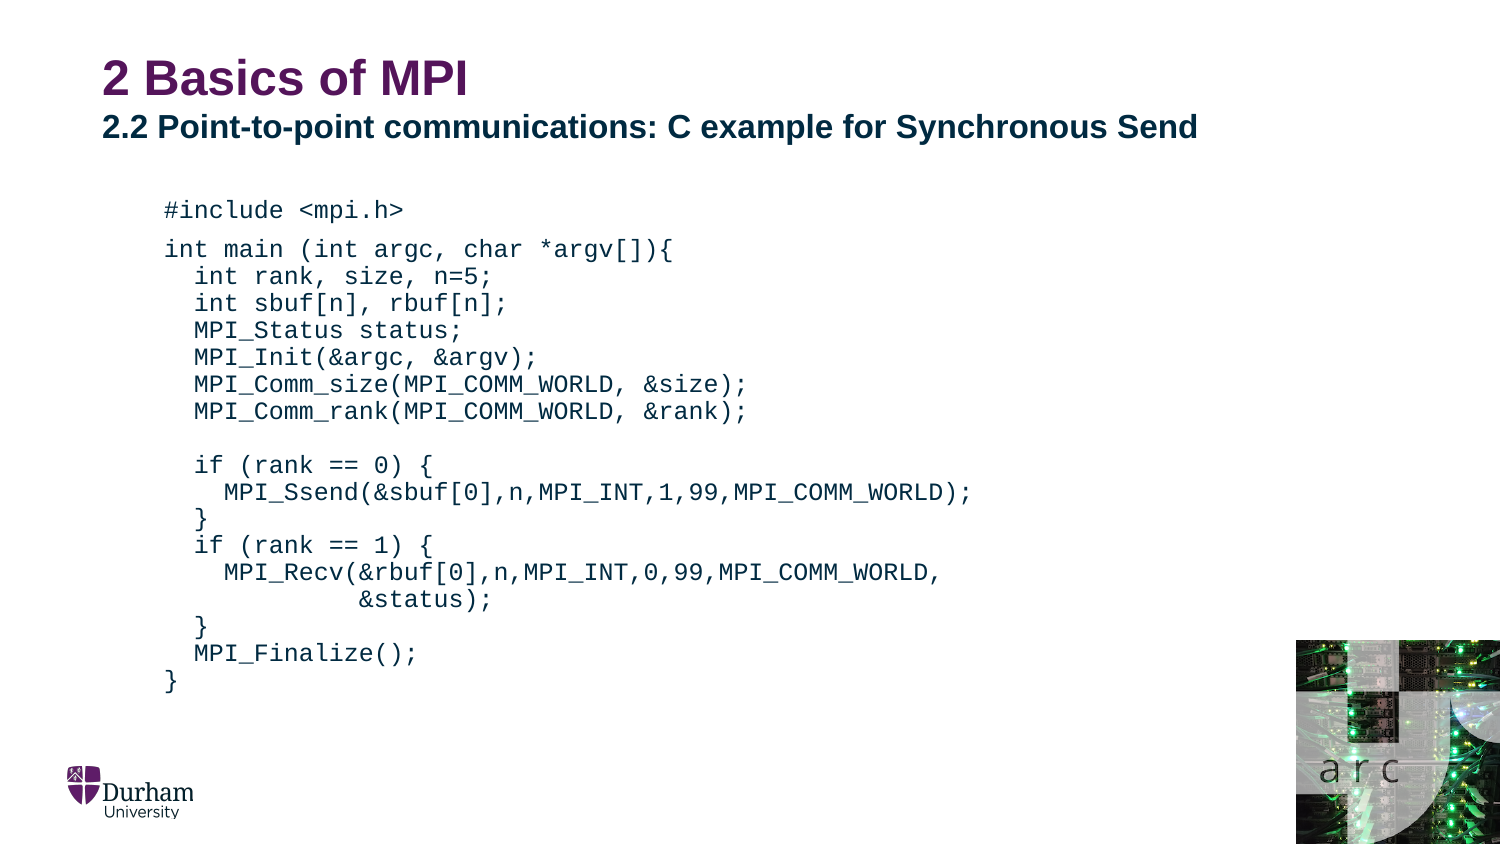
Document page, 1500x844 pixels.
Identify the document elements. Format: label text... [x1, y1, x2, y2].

picture [1296, 640, 1500, 844]
title 2 Basics of MPI 2.2 Point-to-point communications: C example for Synchronous Send [101, 45, 1399, 187]
list #include <mpi.h> int main (int argc, char *argv[]){ int rank, size, n=5; int sbuf[n], rbuf[n]; MPI_Status status; MPI_Init(&argc, &argv); MPI_Comm_size(MPI_COMM_WORLD, &size); MPI_Comm_rank(MPI_COMM_WORLD, &rank); if (rank == 0) { MPI_Ssend(&sbuf[0],n,MPI_INT,1,99,MPI_COMM_WORLD); } if (rank == 1) { MPI_Recv(&rbuf[0],n,MPI_INT,0,99,MPI_COMM_WORLD, &status); } MPI_Finalize(); } [163, 166, 1215, 751]
picture [67, 766, 193, 819]
